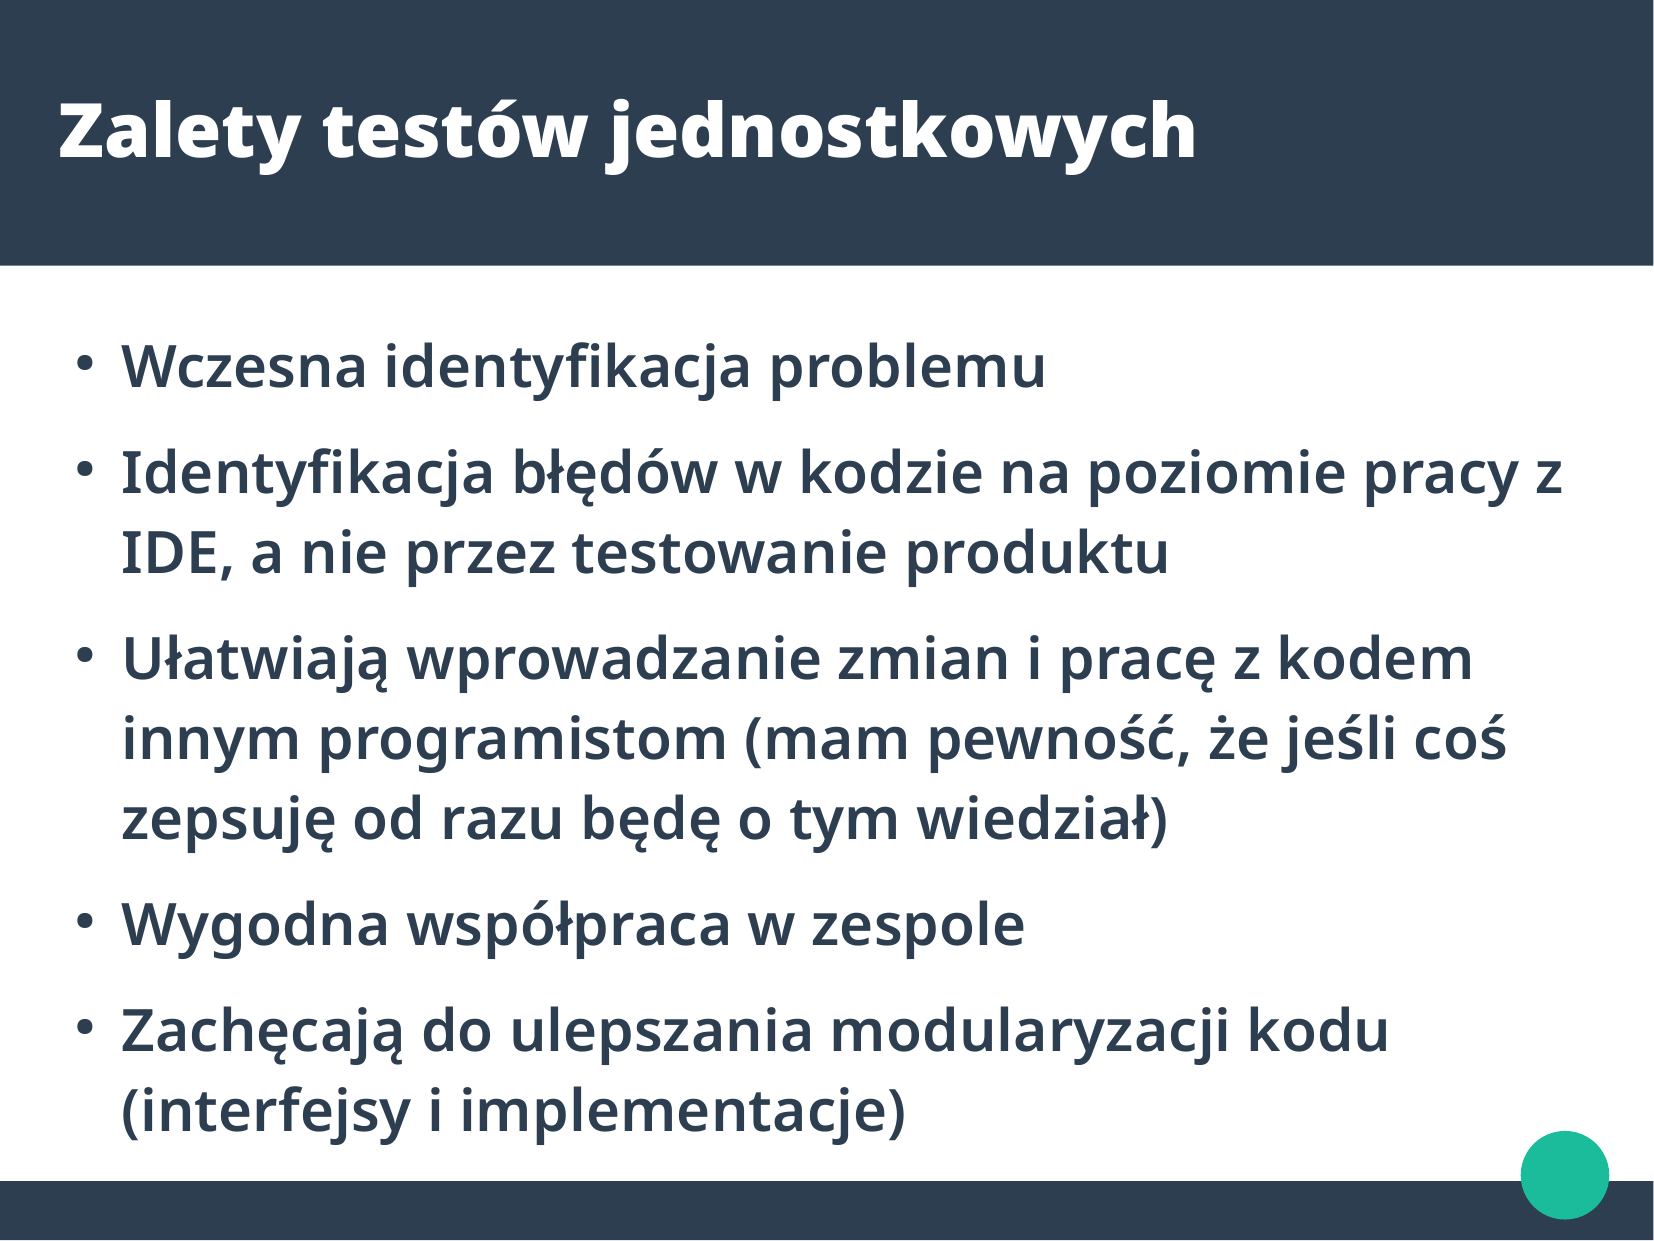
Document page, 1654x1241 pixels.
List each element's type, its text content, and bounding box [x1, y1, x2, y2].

list Wczesna identyfikacja problemu Identyfikacja błędów w kodzie na poziomie pracy z IDE, a nie przez testowanie produktu Ułatwiają wprowadzanie zmian i pracę z kodem innym programistom (mam pewność, że jeśli coś zepsuję od razu będę o tym wiedział) Wygodna współpraca w zespole Zachęcają do ulepszania modularyzacji kodu (interfejsy i implementacje) [59, 324, 1595, 1152]
title Zalety testów jednostkowych [59, 49, 1595, 207]
